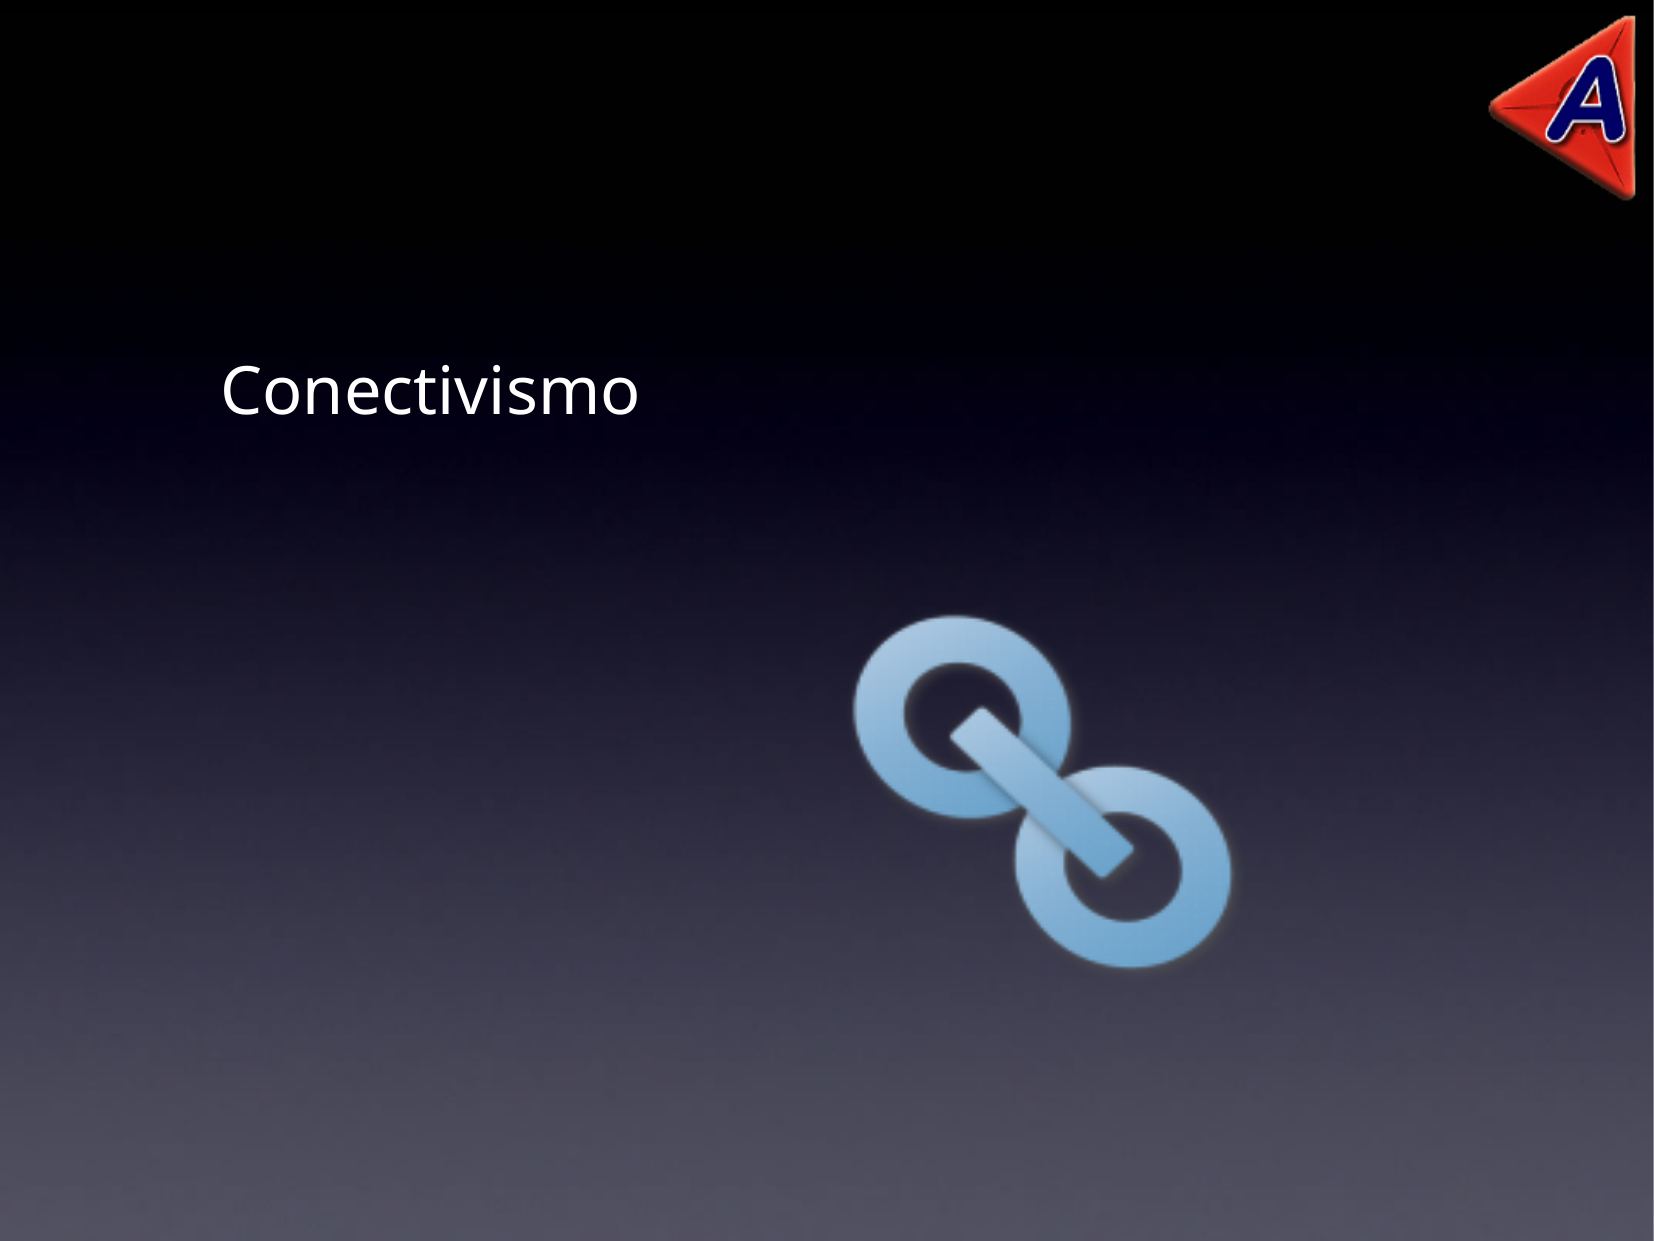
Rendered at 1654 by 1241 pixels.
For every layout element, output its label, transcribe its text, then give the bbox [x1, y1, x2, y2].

subtitle Conectivismo [177, 206, 685, 570]
picture [0, 0, 1654, 1241]
